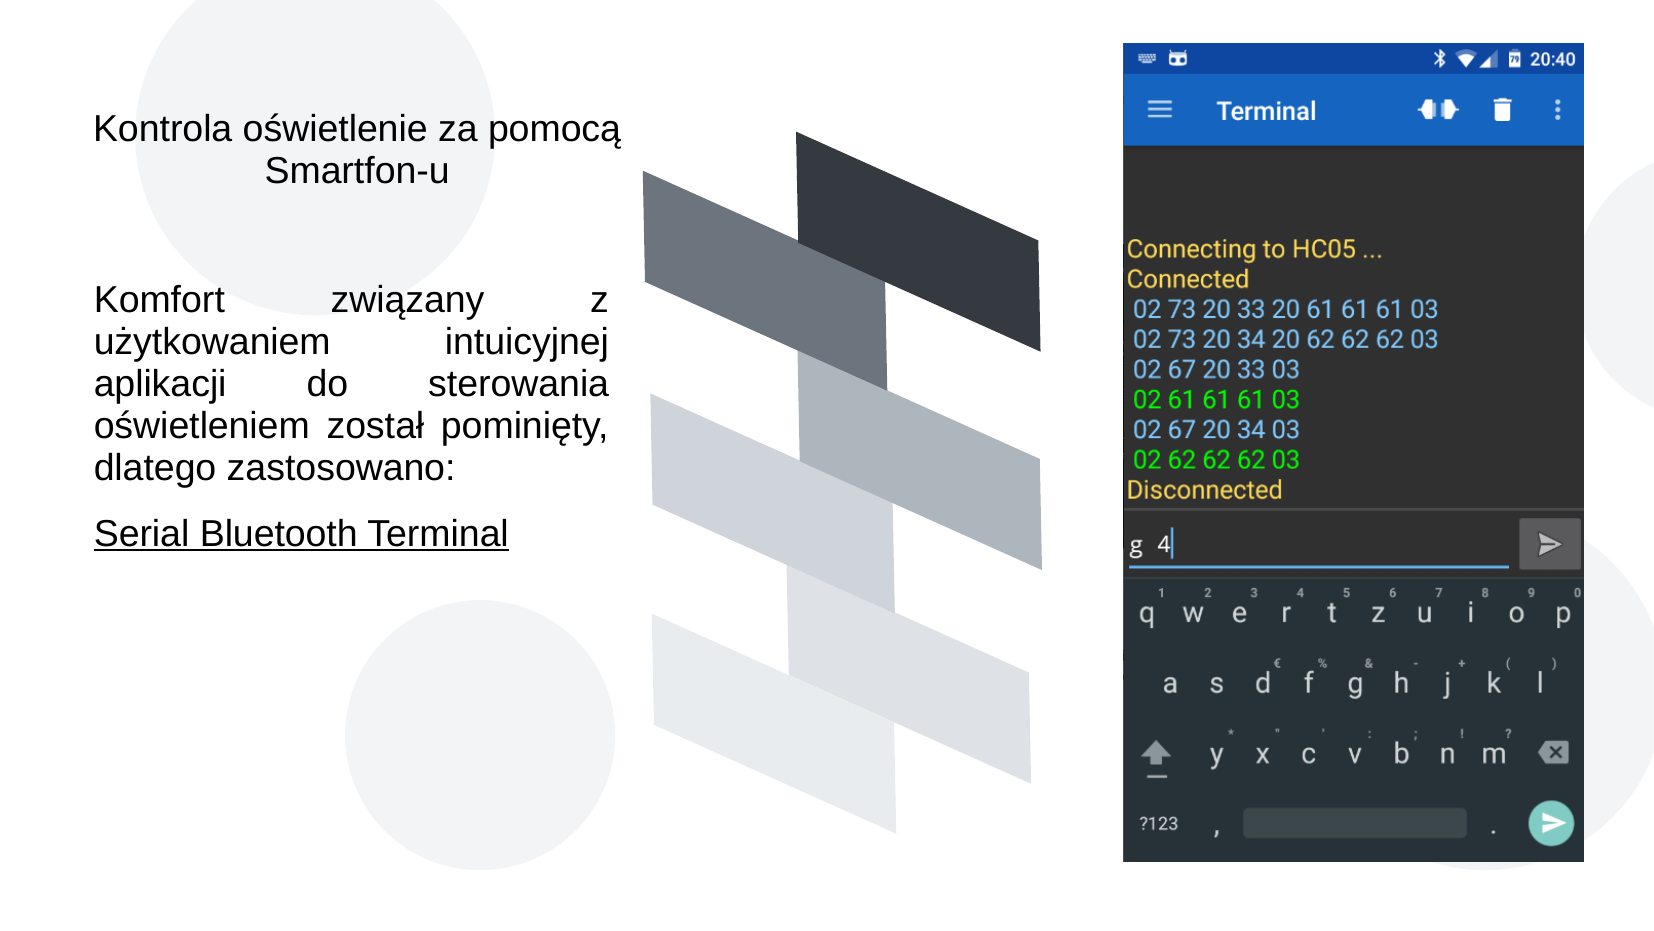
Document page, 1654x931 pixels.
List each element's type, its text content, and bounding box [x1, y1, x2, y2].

text_box Komfort związany z użytkowaniem intuicyjnej aplikacji do sterowania oświetleniem został pominięty, dlatego zastosowano: Serial Bluetooth Terminal [78, 270, 624, 742]
picture [1123, 43, 1584, 862]
text_box Kontrola oświetlenie za pomocą Smartfon-u [71, 99, 643, 242]
